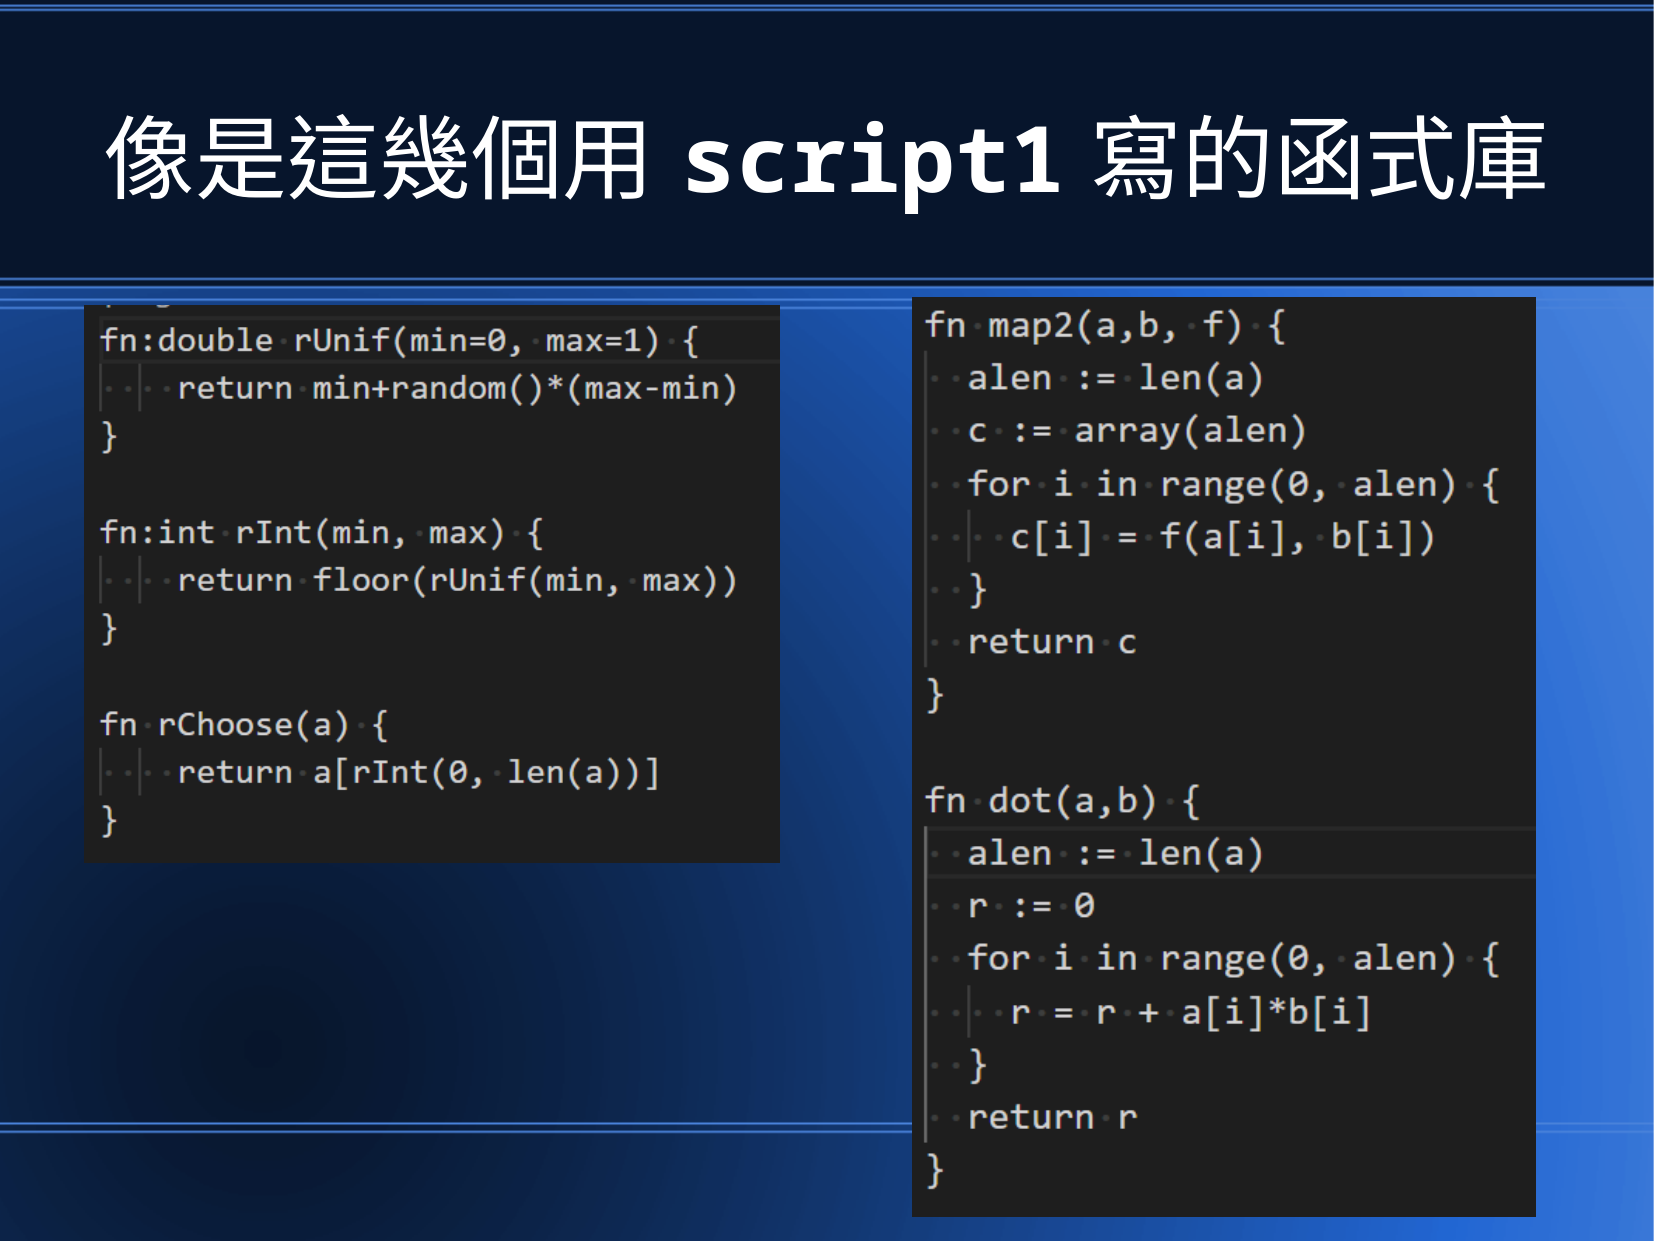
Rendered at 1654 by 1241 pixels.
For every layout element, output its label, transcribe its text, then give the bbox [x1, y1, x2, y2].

picture [0, 0, 1654, 1241]
title 像是這幾個用script1寫的函式庫 [82, 49, 1571, 257]
